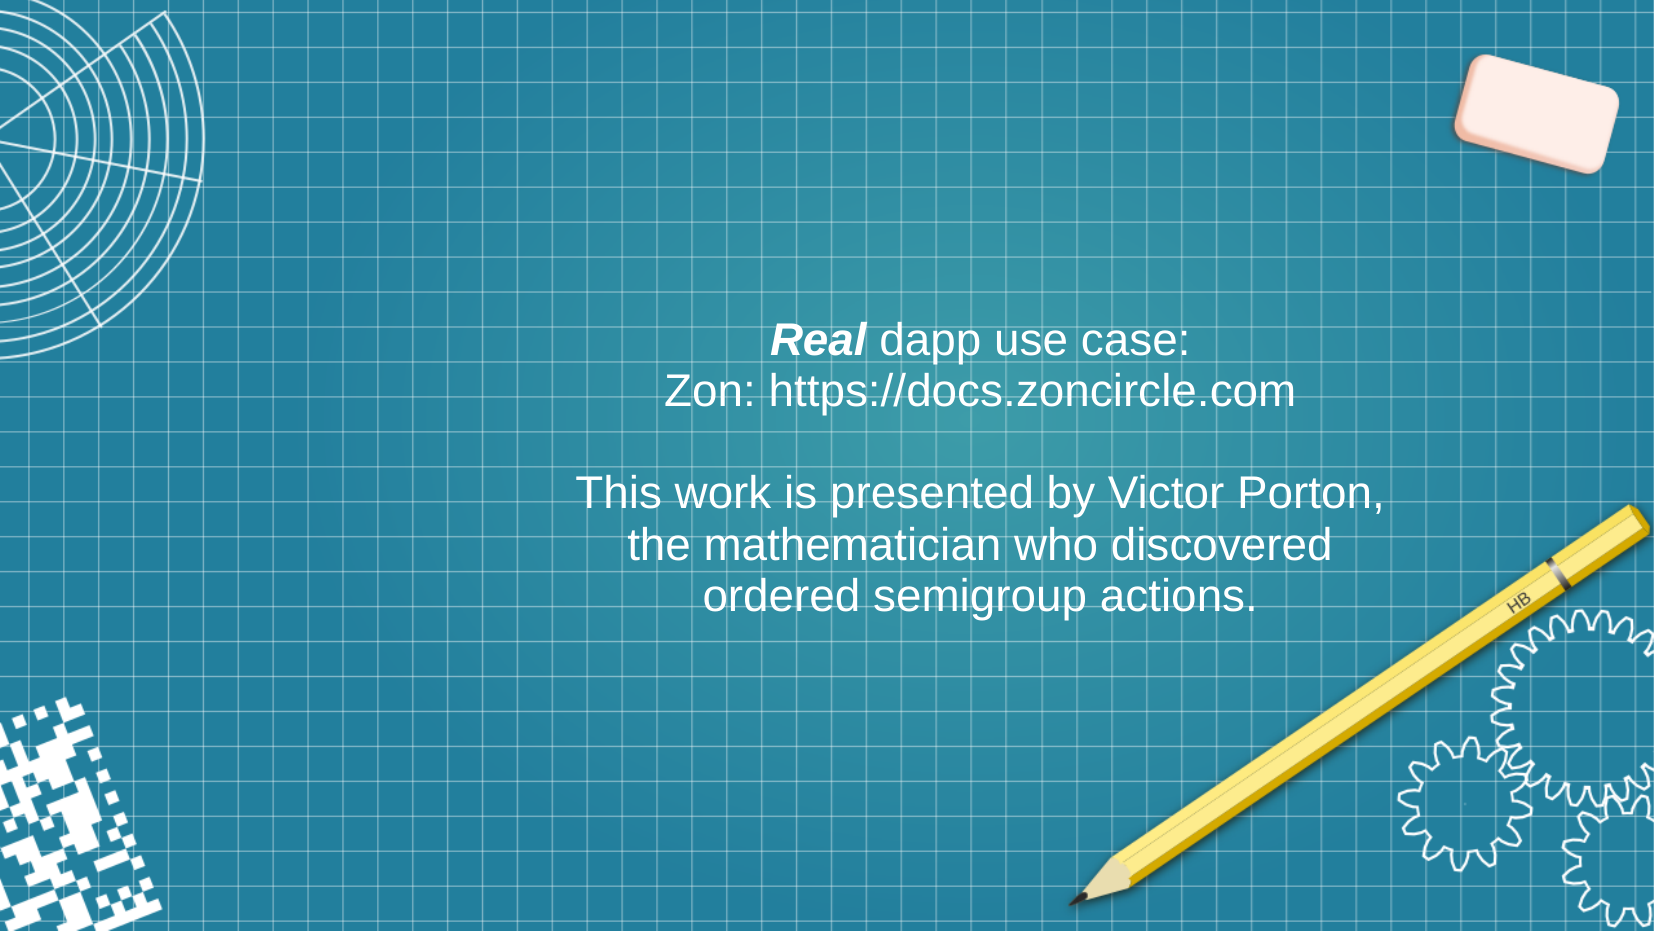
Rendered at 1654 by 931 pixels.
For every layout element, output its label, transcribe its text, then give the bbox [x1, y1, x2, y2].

title Real dapp use case: Zon: https://docs.zoncircle.com This work is presented by Victor Porton, the mathematician who discovered ordered semigroup actions. [389, 313, 1571, 622]
picture [0, 0, 1654, 931]
